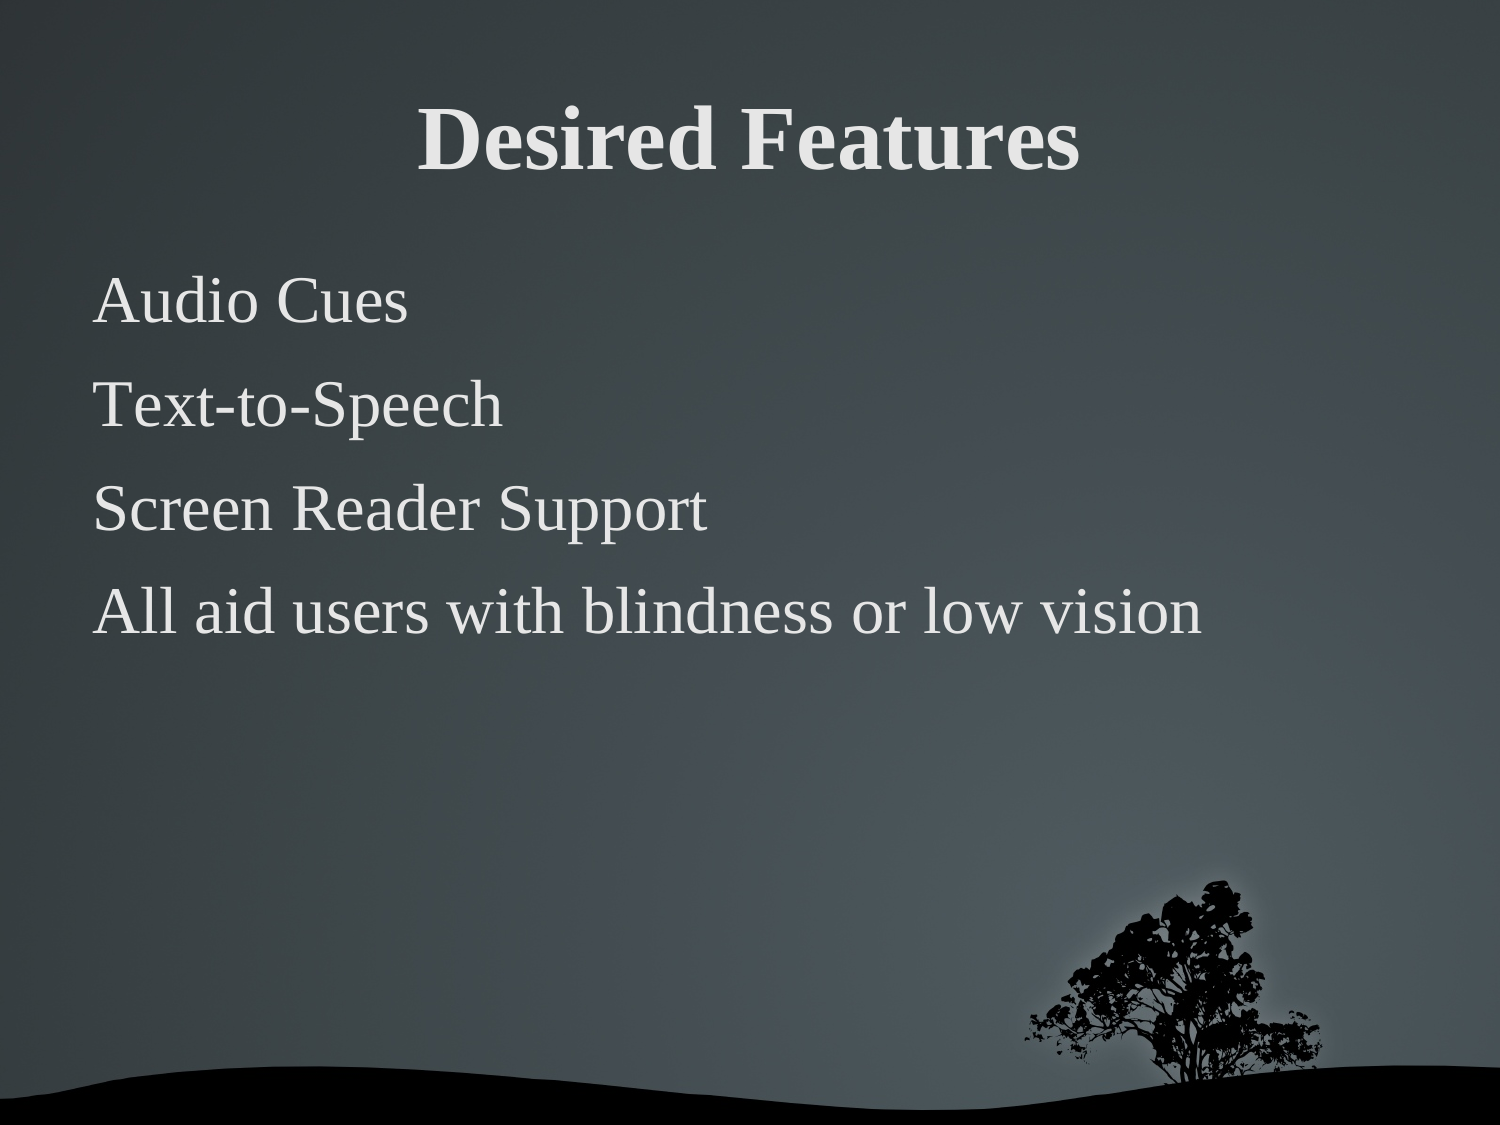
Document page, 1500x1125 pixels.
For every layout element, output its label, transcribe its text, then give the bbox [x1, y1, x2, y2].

title Desired Features [75, 37, 1425, 241]
list Audio Cues Text-to-Speech Screen Reader Support All aid users with blindness or low vision [75, 263, 1425, 1006]
picture [0, 0, 1500, 1125]
